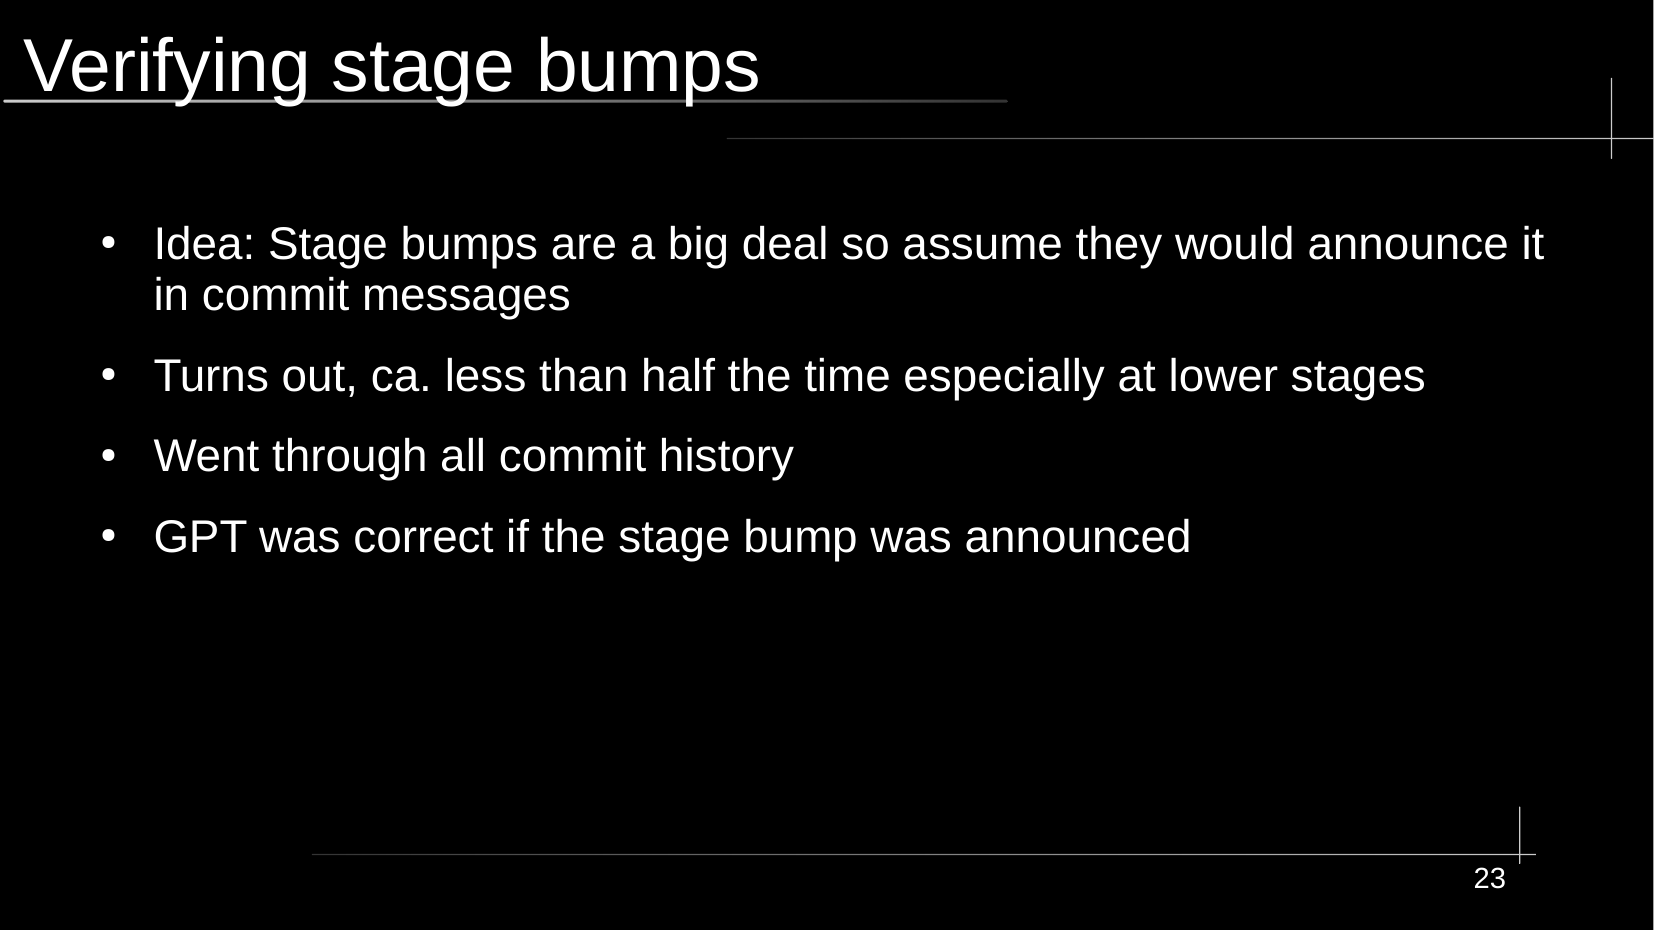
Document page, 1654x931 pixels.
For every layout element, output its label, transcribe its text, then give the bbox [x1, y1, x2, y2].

title Verifying stage bumps [23, 11, 1589, 119]
list Idea: Stage bumps are a big deal so assume they would announce it in commit messages Turns out, ca. less than half the time especially at lower stages Went through all commit history GPT was correct if the stage bump was announced [82, 217, 1571, 758]
